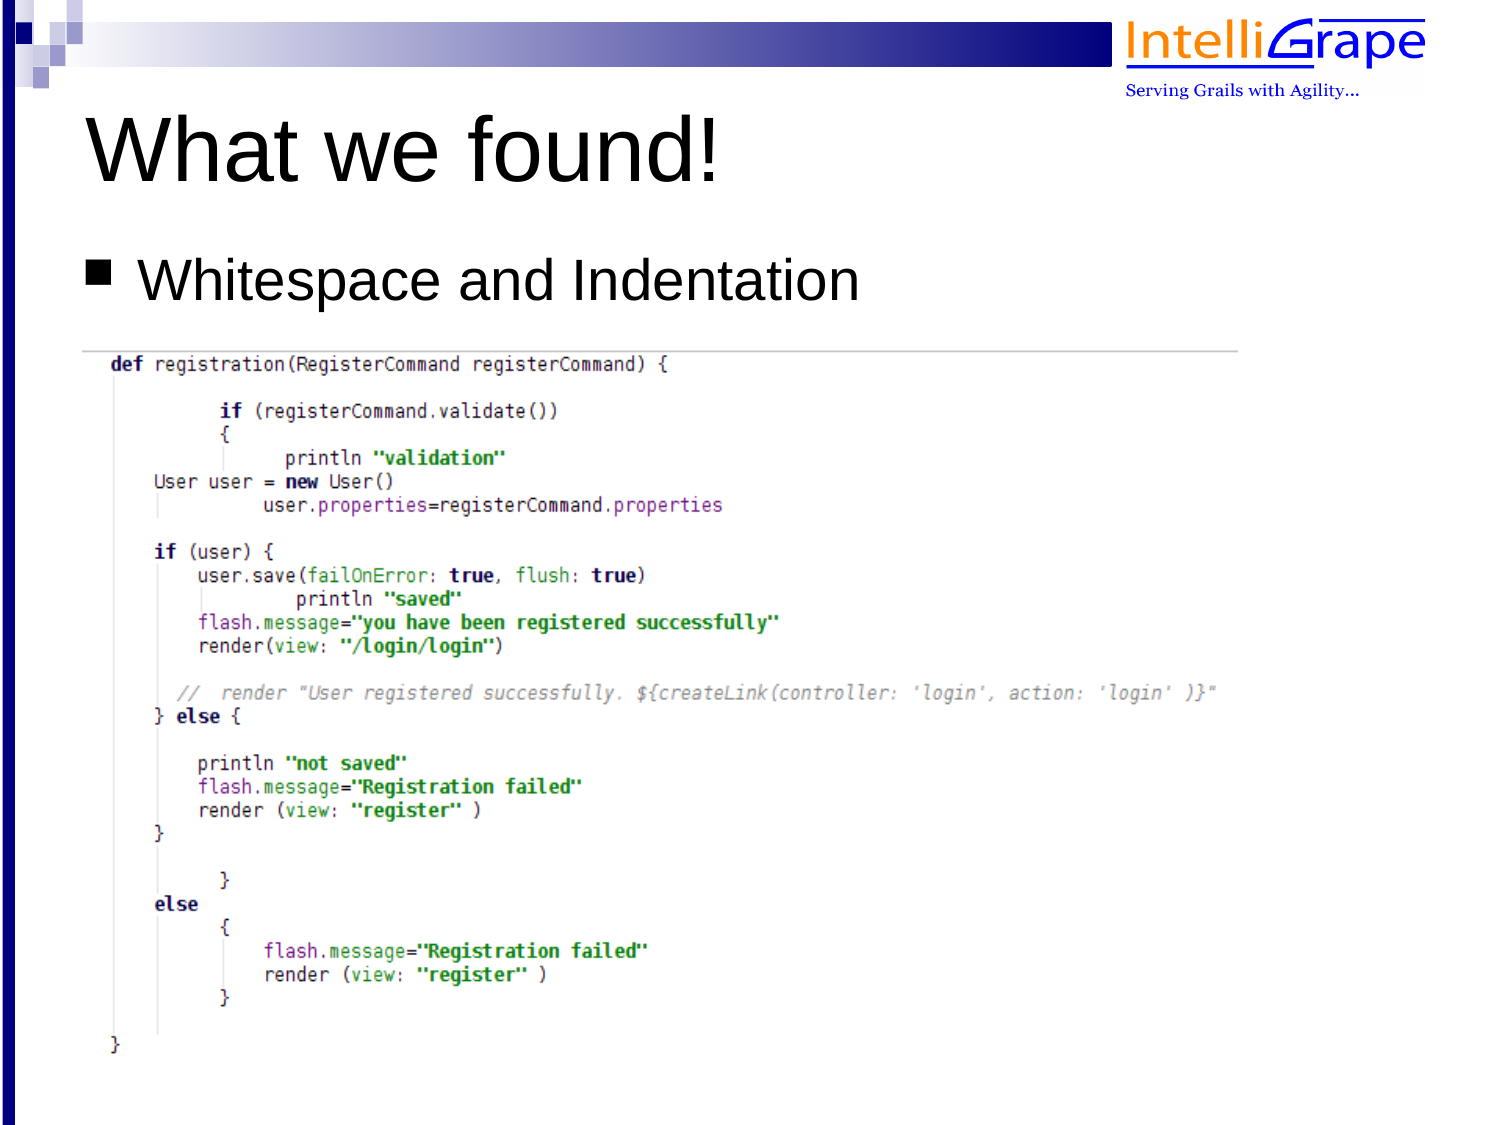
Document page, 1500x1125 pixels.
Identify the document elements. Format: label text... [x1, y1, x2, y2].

picture [82, 318, 1238, 1063]
picture [1125, 12, 1425, 100]
text_box What we found! [70, 34, 1421, 260]
text_box Whitespace and Indentation [67, 236, 1418, 319]
